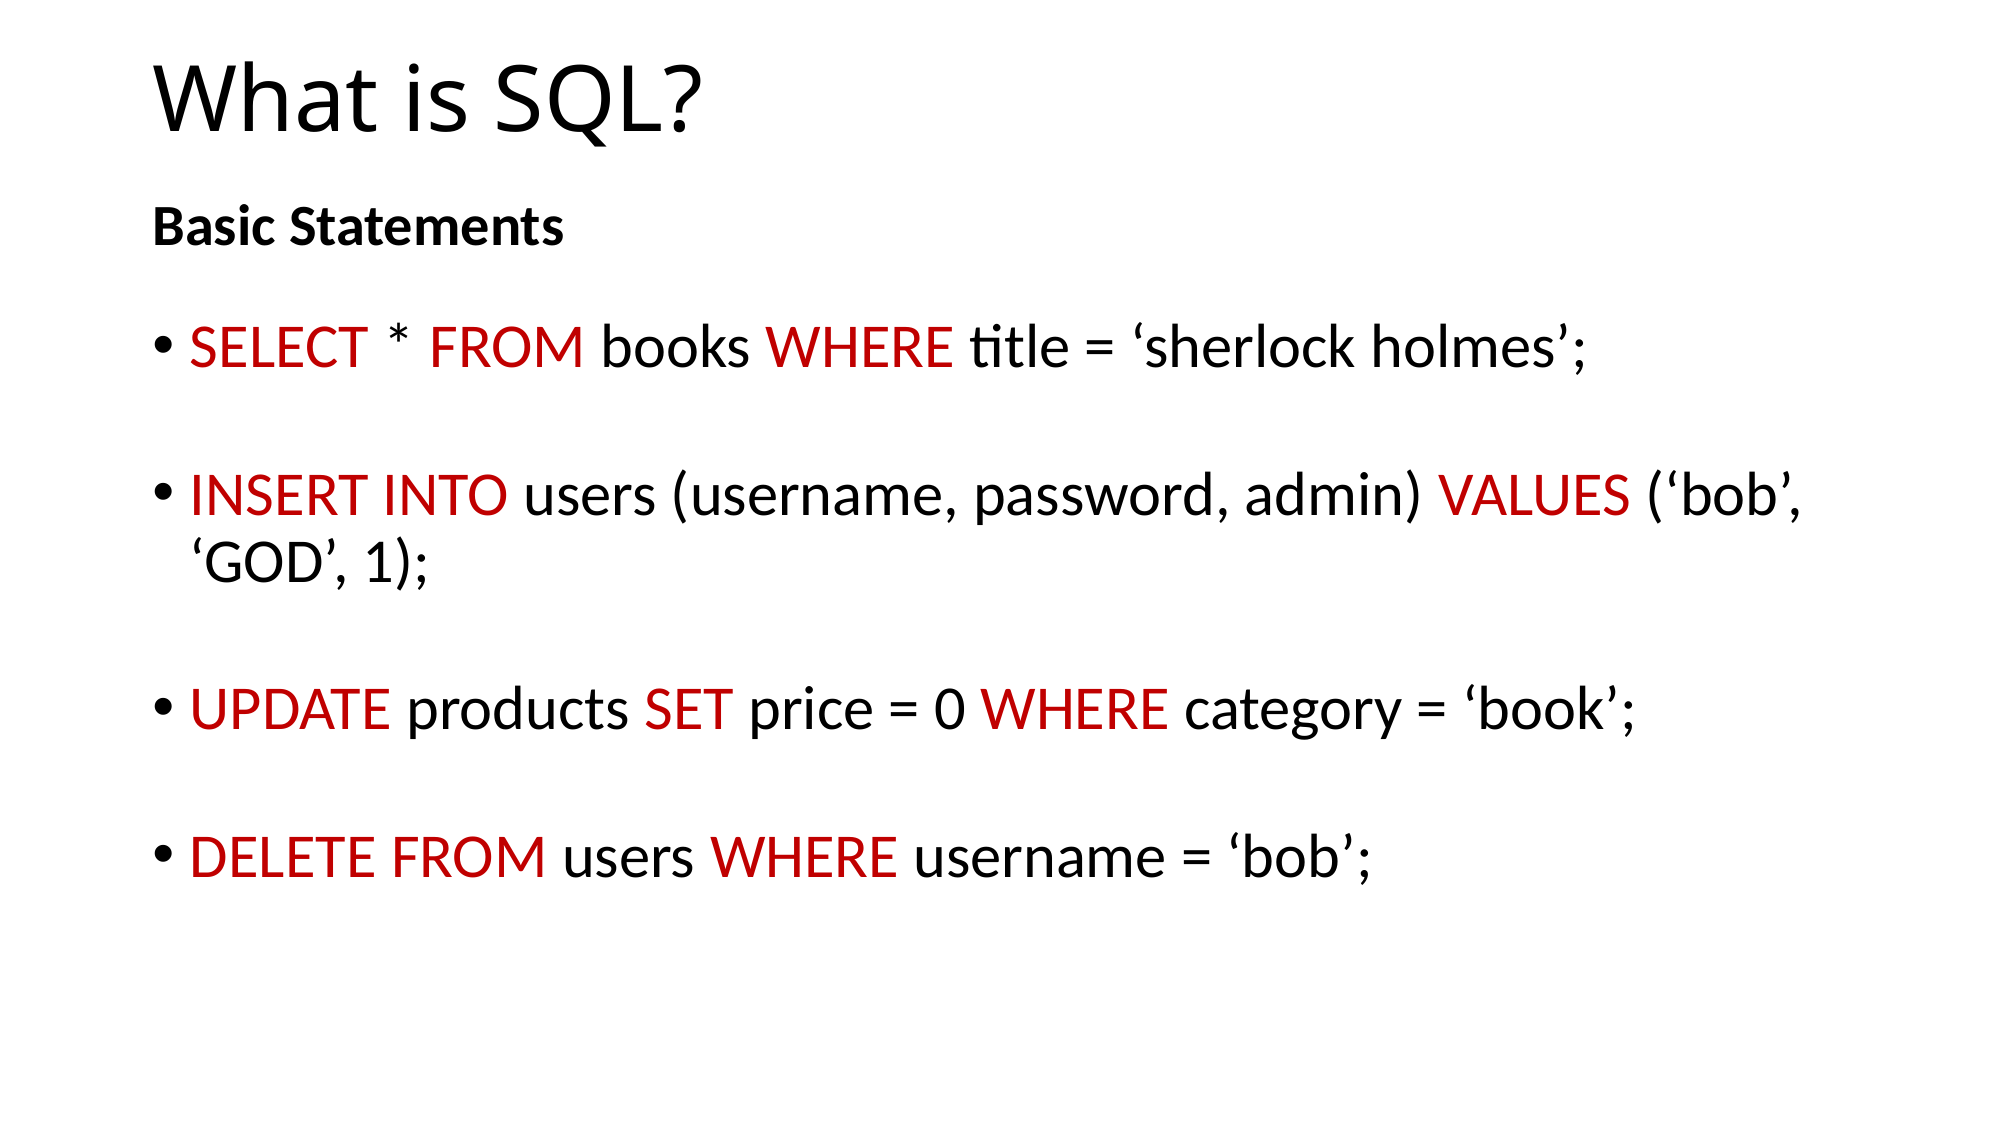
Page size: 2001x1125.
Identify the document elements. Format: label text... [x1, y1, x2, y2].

title What is SQL? [137, 42, 1863, 163]
list Basic Statements SELECT * FROM books WHERE title = ‘sherlock holmes’; INSERT INTO users (username, password, admin) VALUES (‘bob’, ‘GOD’, 1); UPDATE products SET price = 0 WHERE category = ‘book’; DELETE FROM users WHERE username = ‘bob’; [137, 179, 1863, 894]
